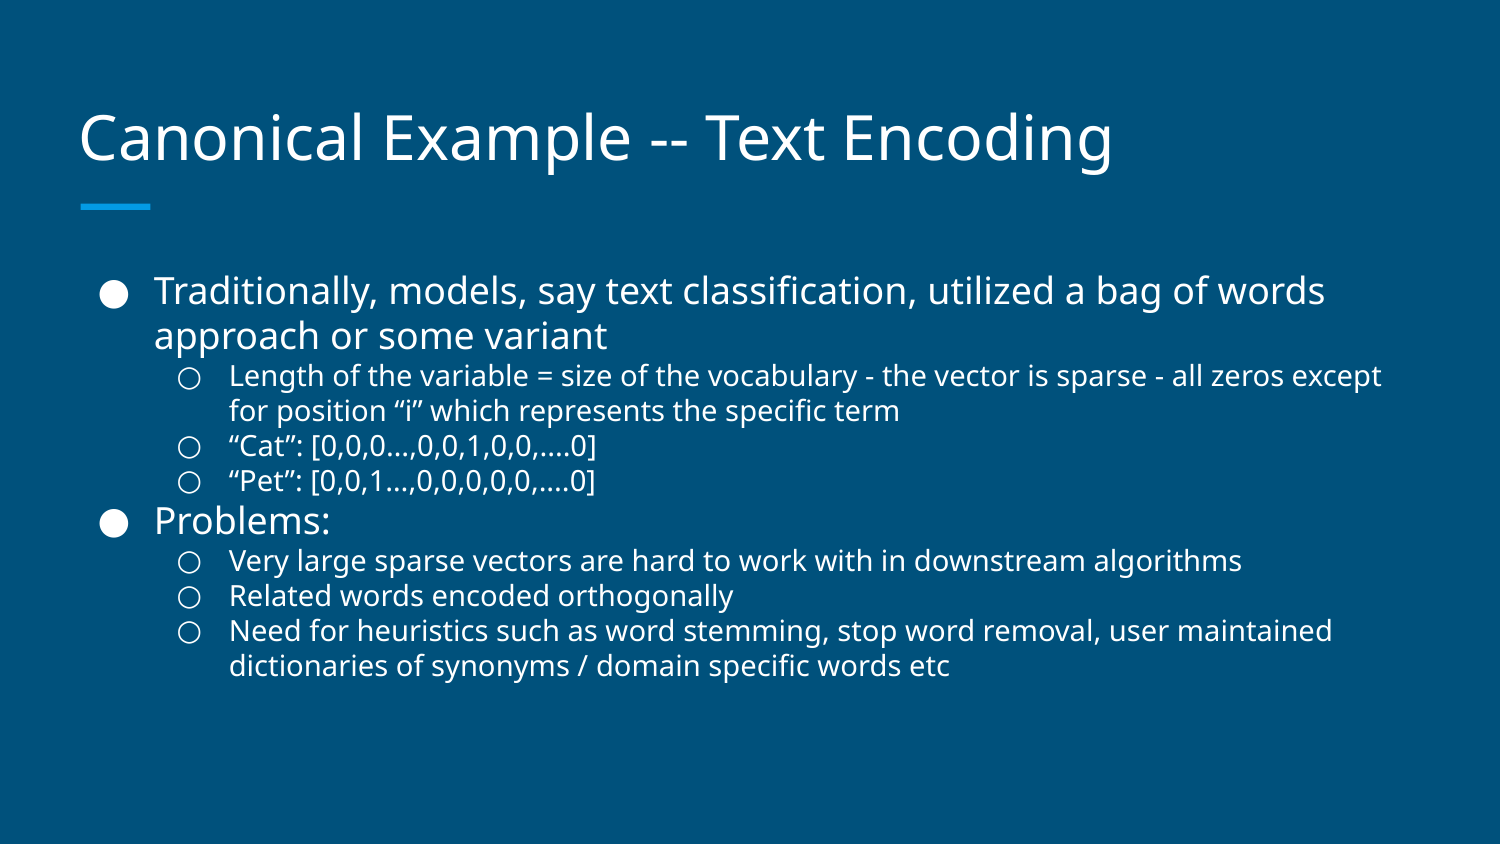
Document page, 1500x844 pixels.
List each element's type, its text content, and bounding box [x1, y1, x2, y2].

list Traditionally, models, say text classification, utilized a bag of words approach or some variant Length of the variable = size of the vocabulary - the vector is sparse - all zeros except for position “i” which represents the specific term “Cat”: [0,0,0…,0,0,1,0,0,....0] “Pet”: [0,0,1…,0,0,0,0,0,....0] Problems: Very large sparse vectors are hard to work with in downstream algorithms Related words encoded orthogonally Need for heuristics such as word stemming, stop word removal, user maintained dictionaries of synonyms / domain specific words etc [63, 252, 1437, 809]
title Canonical Example -- Text Encoding [63, 75, 1437, 188]
